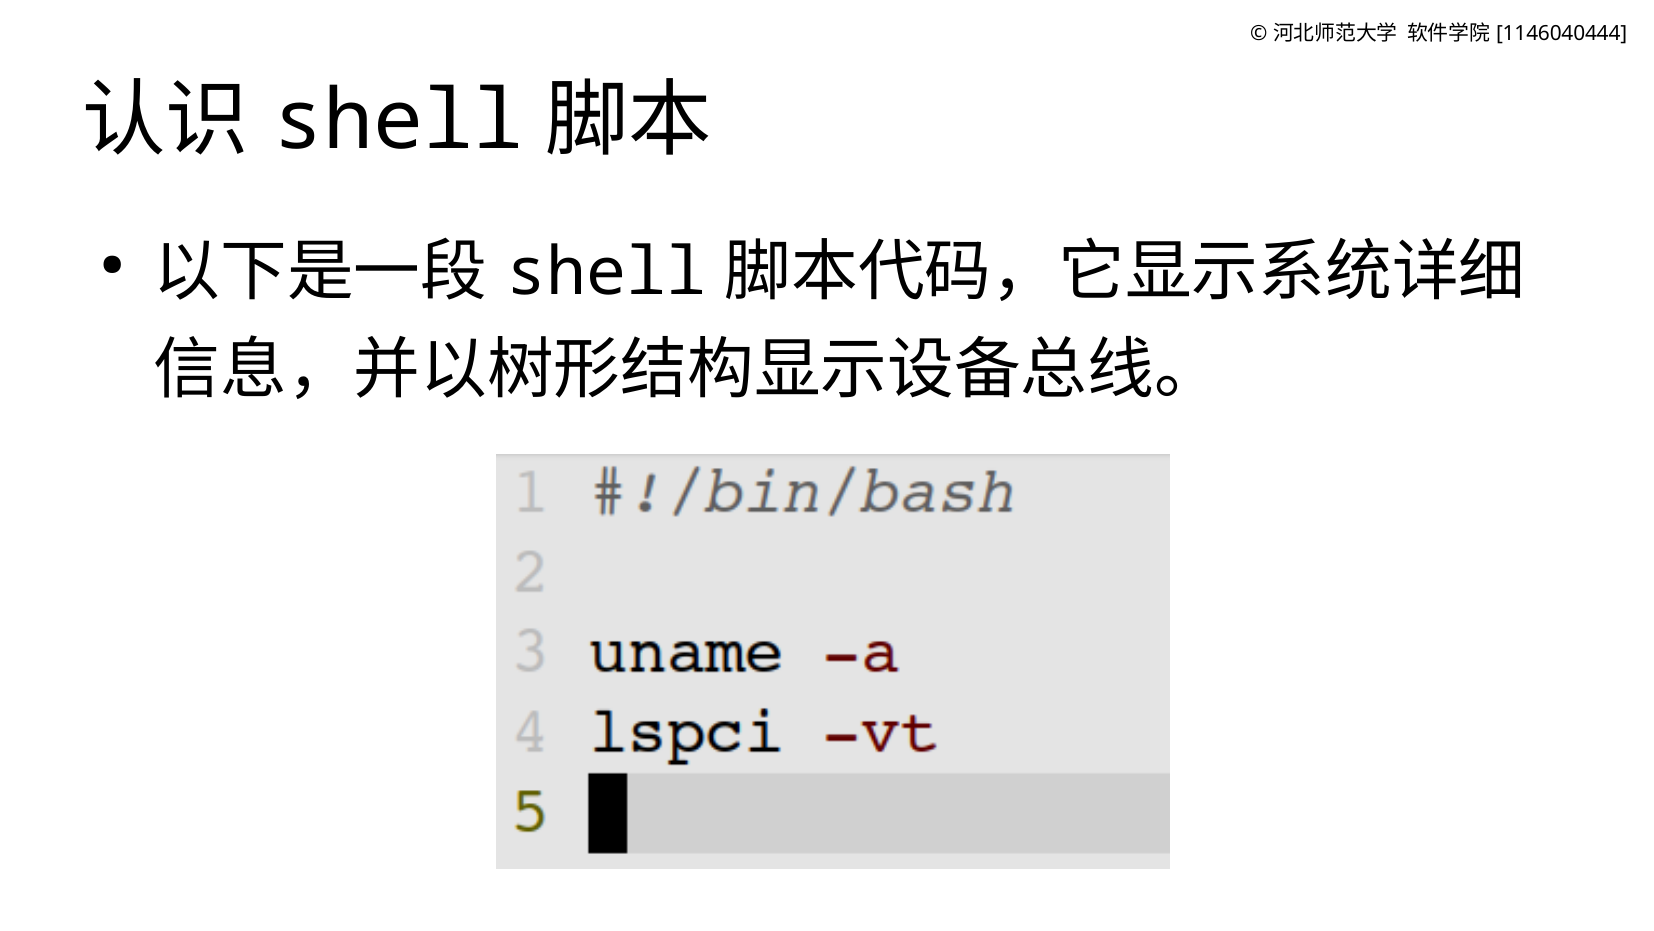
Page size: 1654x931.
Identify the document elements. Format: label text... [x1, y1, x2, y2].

list 以下是一段shell脚本代码，它显示系统详细信息，并以树形结构显示设备总线。 [82, 217, 1571, 758]
title 认识shell脚本 [82, 37, 1571, 189]
picture [496, 454, 1170, 869]
